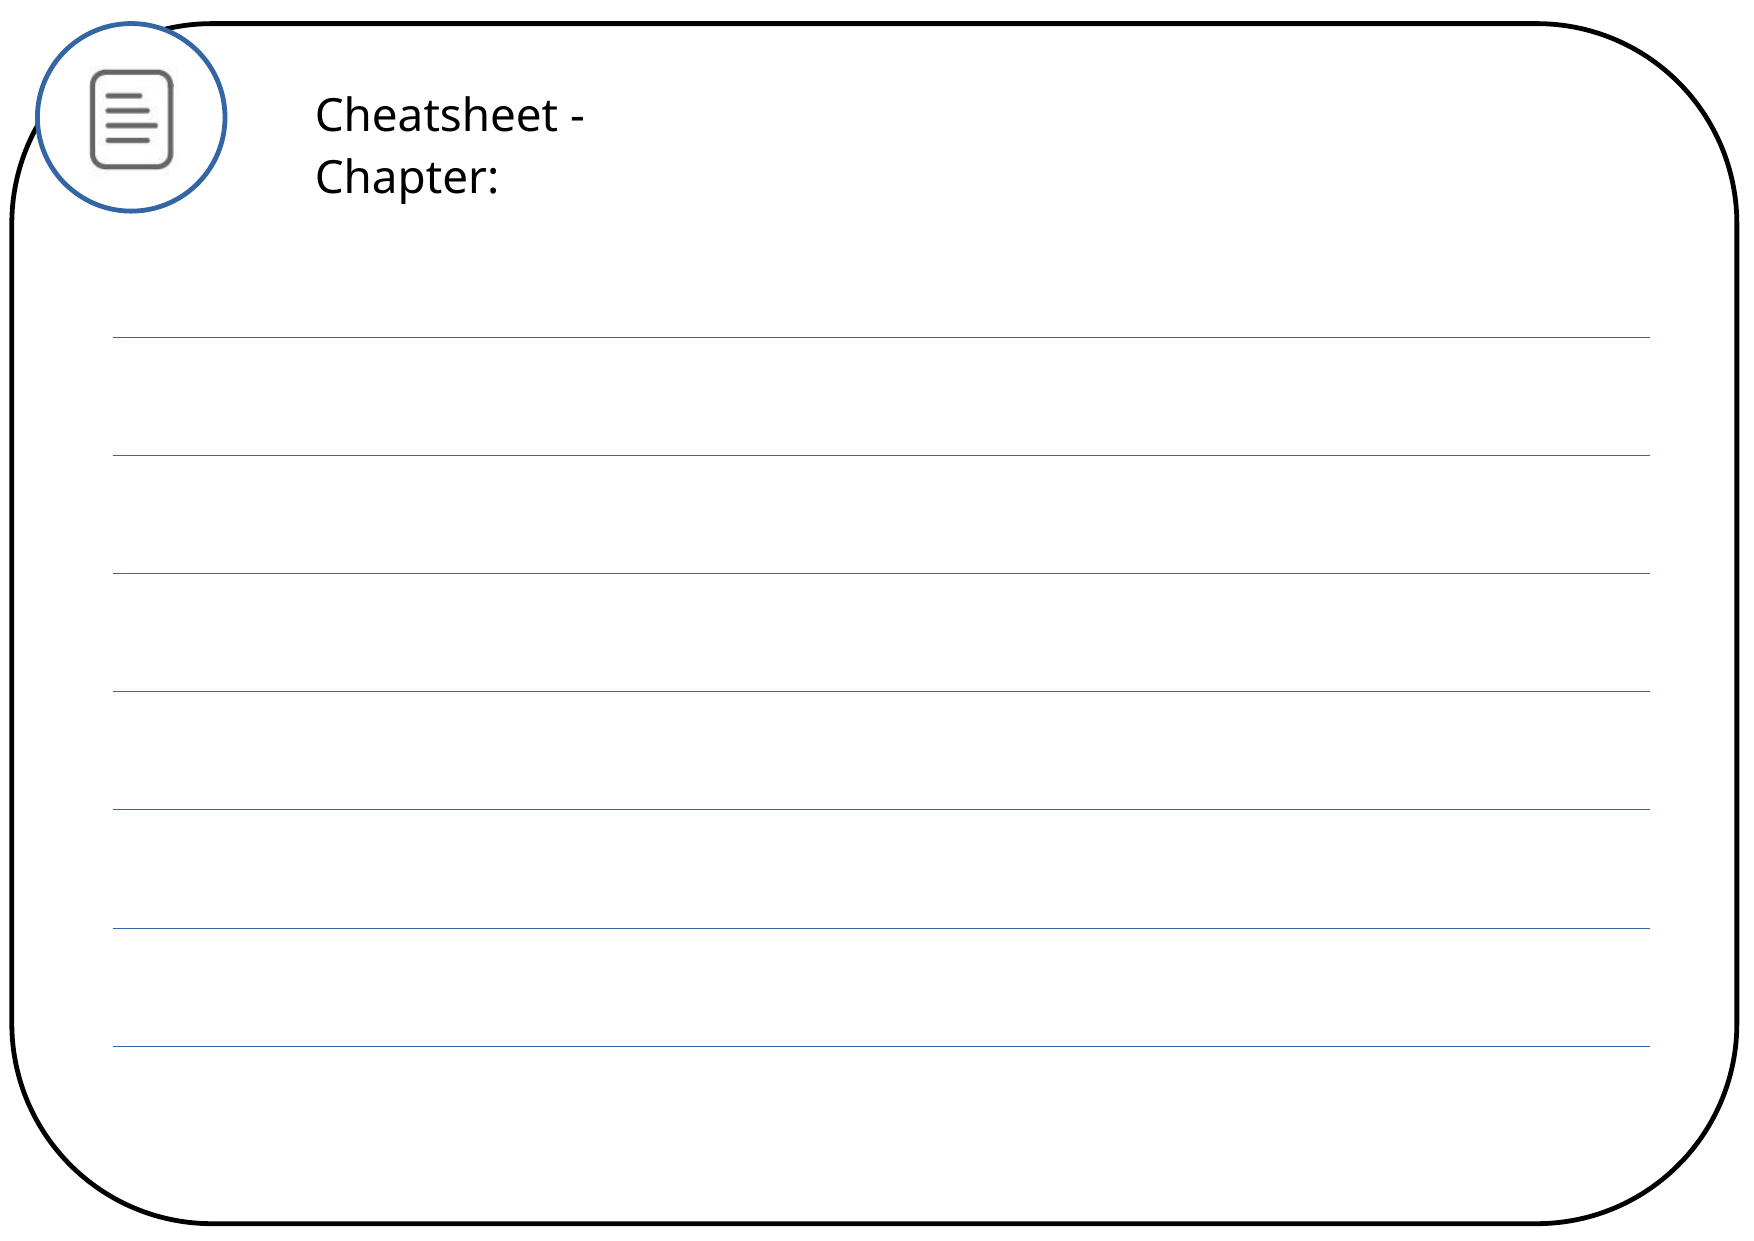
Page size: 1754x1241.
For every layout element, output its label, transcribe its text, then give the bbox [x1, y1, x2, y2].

text_box [37, 23, 226, 212]
text_box Cheatsheet - Chapter: [300, 75, 788, 174]
picture [69, 56, 194, 182]
